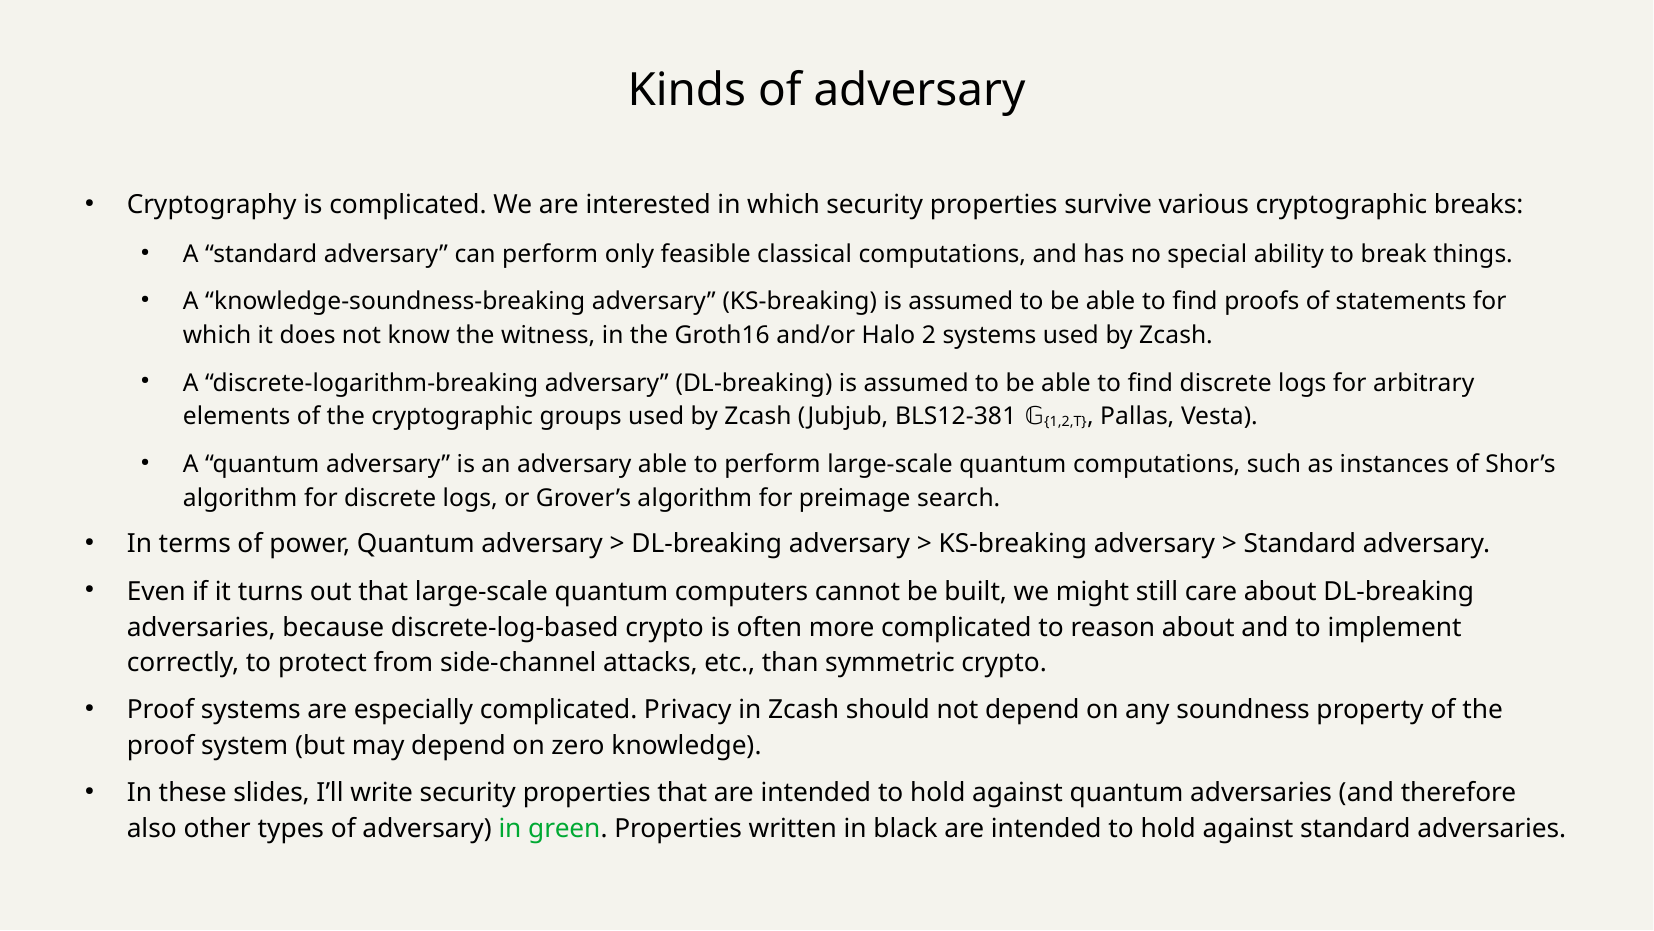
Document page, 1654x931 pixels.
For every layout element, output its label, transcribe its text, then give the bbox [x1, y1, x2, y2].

title Kinds of adversary [82, 56, 1571, 119]
list Cryptography is complicated. We are interested in which security properties survive various cryptographic breaks: A “standard adversary” can perform only feasible classical computations, and has no special ability to break things. A “knowledge-soundness-breaking adversary” (KS-breaking) is assumed to be able to find proofs of statements for which it does not know the witness, in the Groth16 and/or Halo 2 systems used by Zcash. A “discrete-logarithm-breaking adversary” (DL-breaking) is assumed to be able to find discrete logs for arbitrary elements of the cryptographic groups used by Zcash (Jubjub, BLS12-381 𝔾{1,2,T}, Pallas, Vesta). A “quantum adversary” is an adversary able to perform large-scale quantum computations, such as instances of Shor’s algorithm for discrete logs, or Grover’s algorithm for preimage search. In terms of power, Quantum adversary > DL-breaking adversary > KS-breaking adversary > Standard adversary. Even if it turns out that large-scale quantum computers cannot be built, we might still care about DL-breaking adversaries, because discrete-log-based crypto is often more complicated to reason about and to implement correctly, to protect from side-channel attacks, etc., than symmetric crypto. Proof systems are especially complicated. Privacy in Zcash should not depend on any soundness property of the proof system (but may depend on zero knowledge). In these slides, I’ll write security properties that are intended to hold against quantum adversaries (and therefore also other types of adversary) in green. Properties written in black are intended to hold against standard adversaries. [70, 186, 1571, 863]
